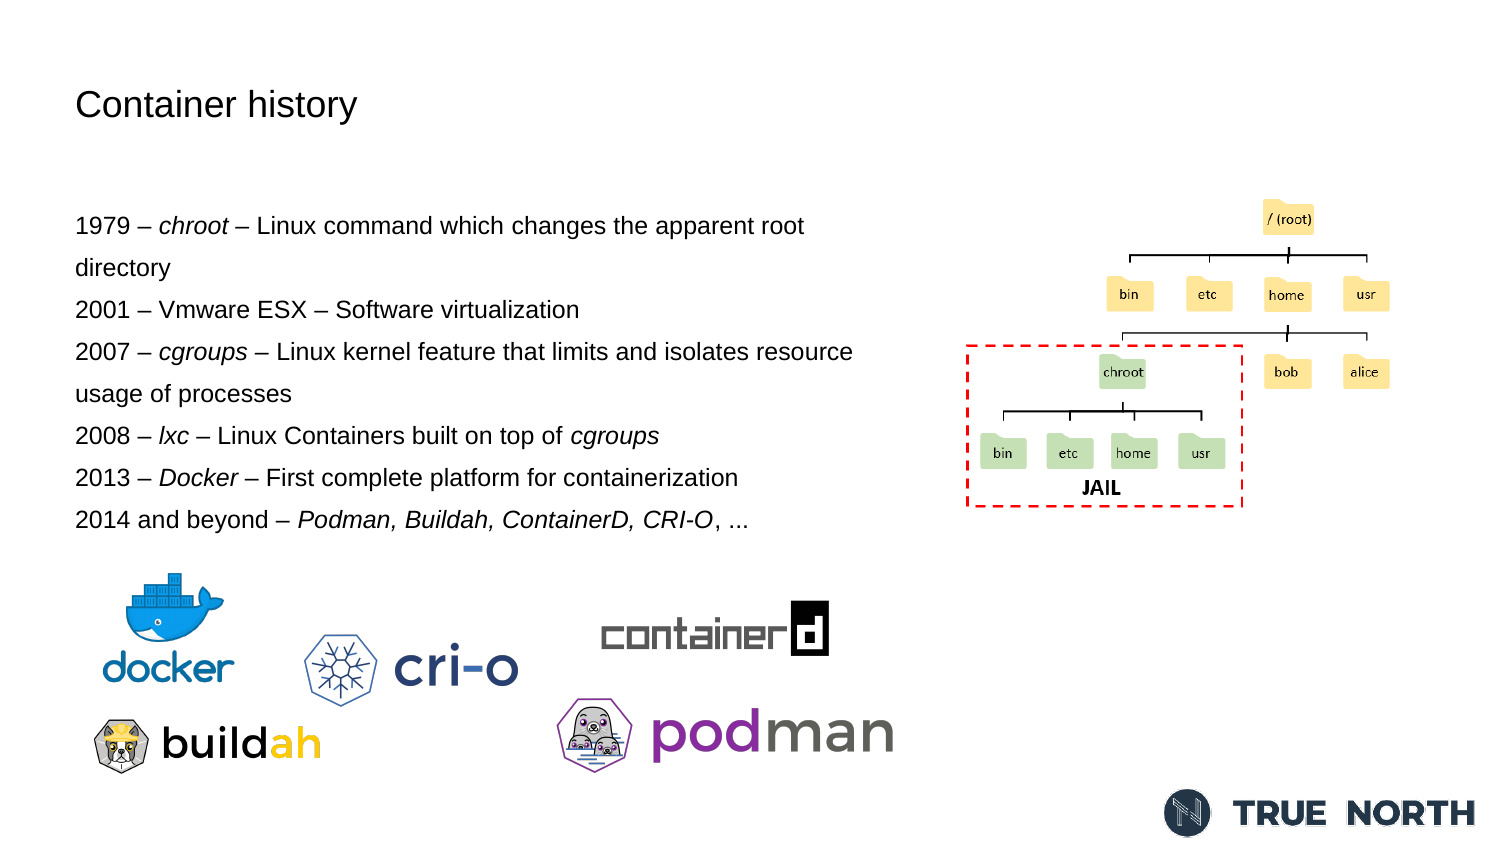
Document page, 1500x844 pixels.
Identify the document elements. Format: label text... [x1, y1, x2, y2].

picture [933, 187, 1426, 529]
picture [91, 561, 246, 694]
picture [75, 625, 526, 788]
picture [548, 686, 901, 781]
picture [600, 599, 830, 657]
subtitle 1979 – chroot – Linux command which changes the apparent root directory 2001 – Vmware ESX – Software virtualization 2007 – cgroups – Linux kernel feature that limits and isolates resource usage of processes 2008 – lxc – Linux Containers built on top of cgroups 2013 – Docker – First complete platform for containerization 2014 and beyond – Podman, Buildah, ContainerD, CRI-O, ... [75, 197, 863, 563]
picture [1162, 787, 1475, 838]
title Container history [75, 33, 1425, 175]
